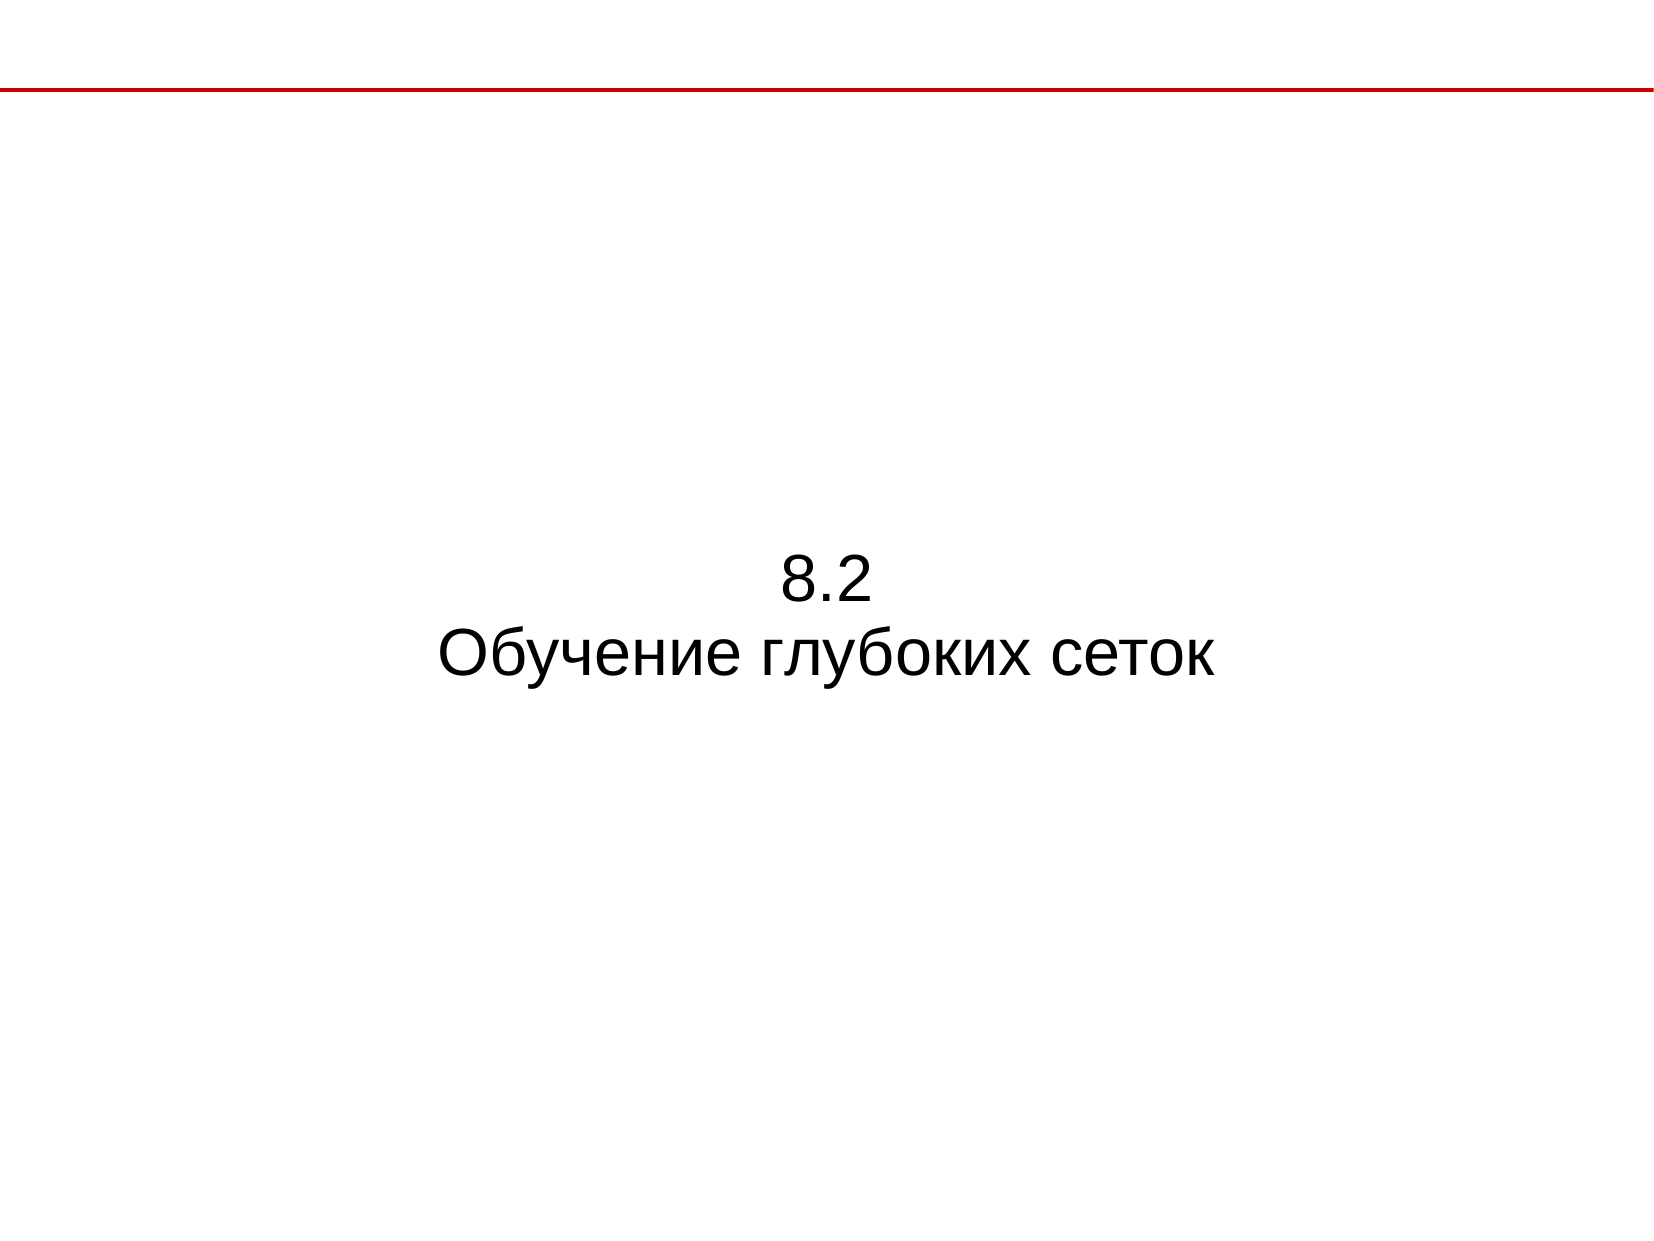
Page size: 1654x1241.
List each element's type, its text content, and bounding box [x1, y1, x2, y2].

subtitle 8.2 Обучение глубоких сеток [82, 255, 1571, 976]
